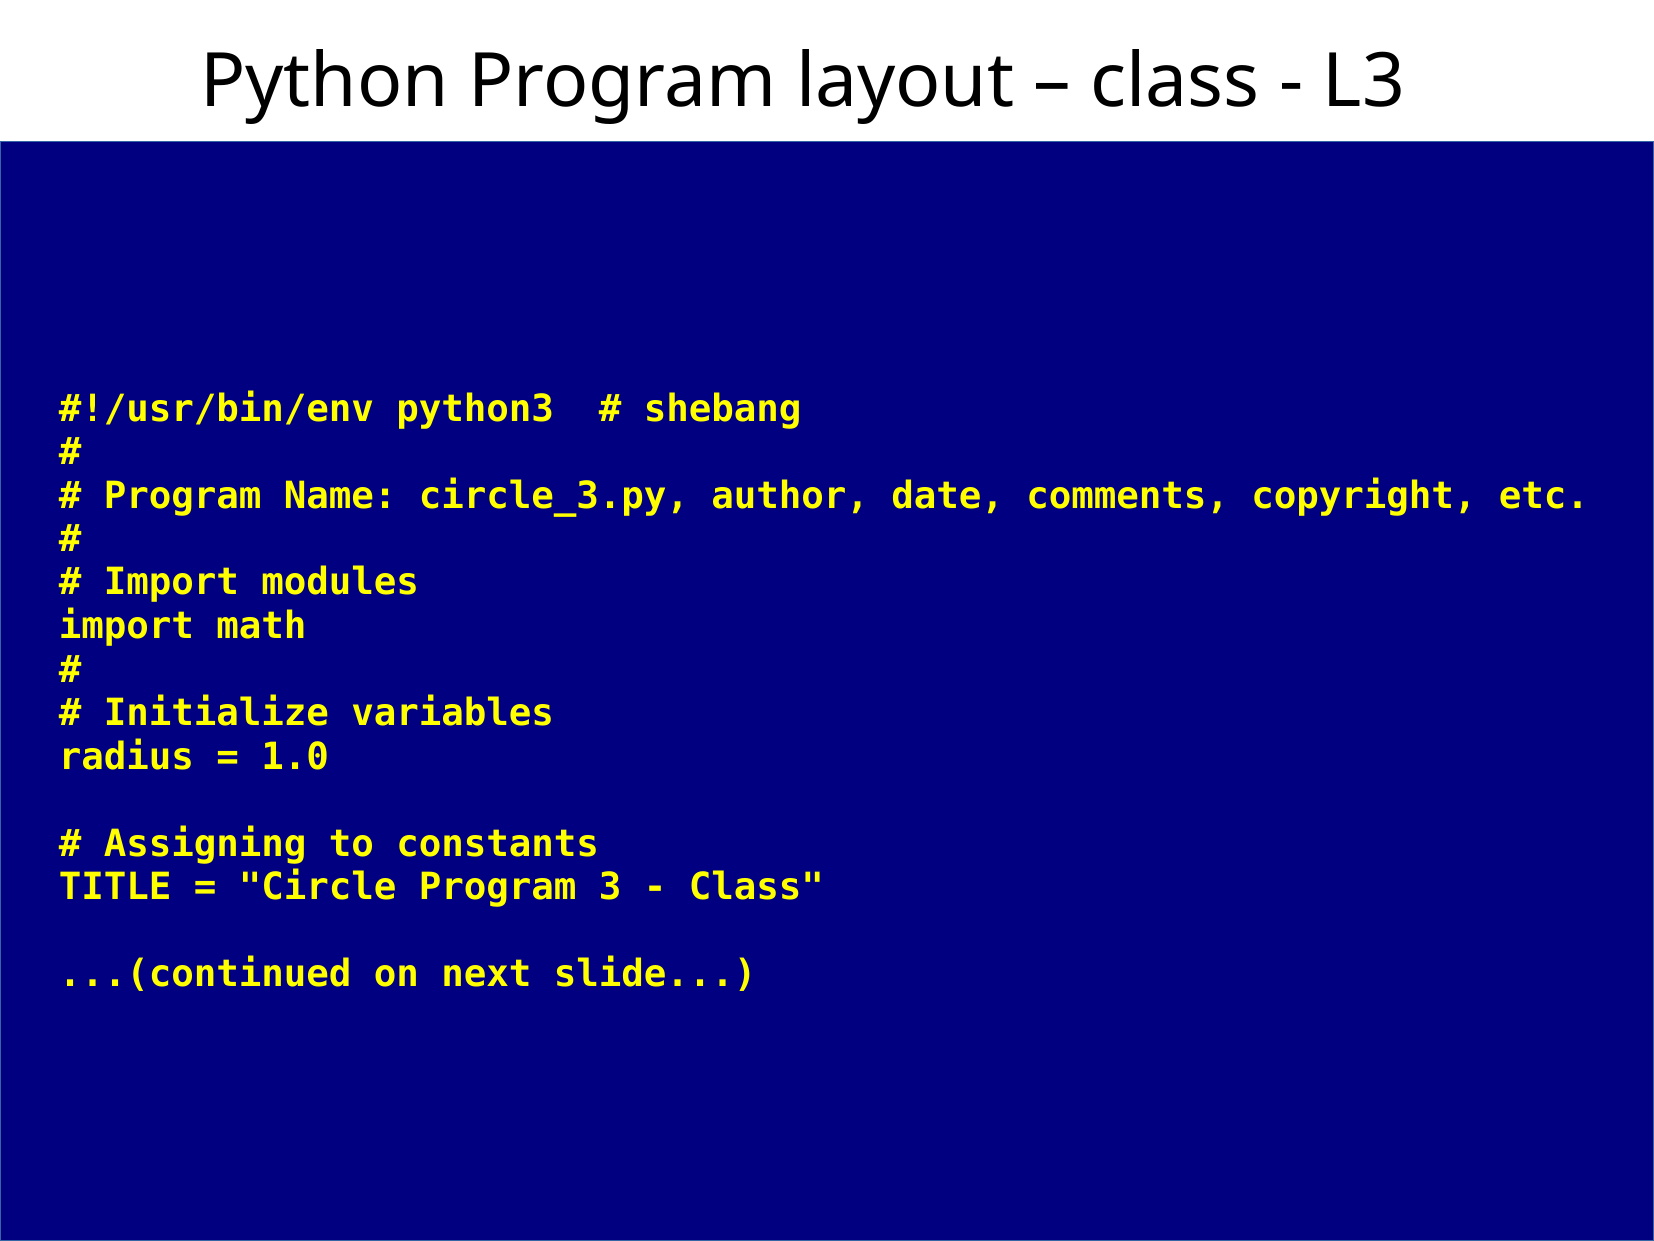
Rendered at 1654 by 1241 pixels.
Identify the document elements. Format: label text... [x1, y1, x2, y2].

title Python Program layout – class - L3 [59, 36, 1548, 119]
text_box #!/usr/bin/env python3 # shebang # # Program Name: circle_3.py, author, date, comments, copyright, etc. # # Import modules import math # # Initialize variables radius = 1.0 # Assigning to constants TITLE = "Circle Program 3 - Class" ...(continued on next slide...) [0, 141, 1654, 1241]
